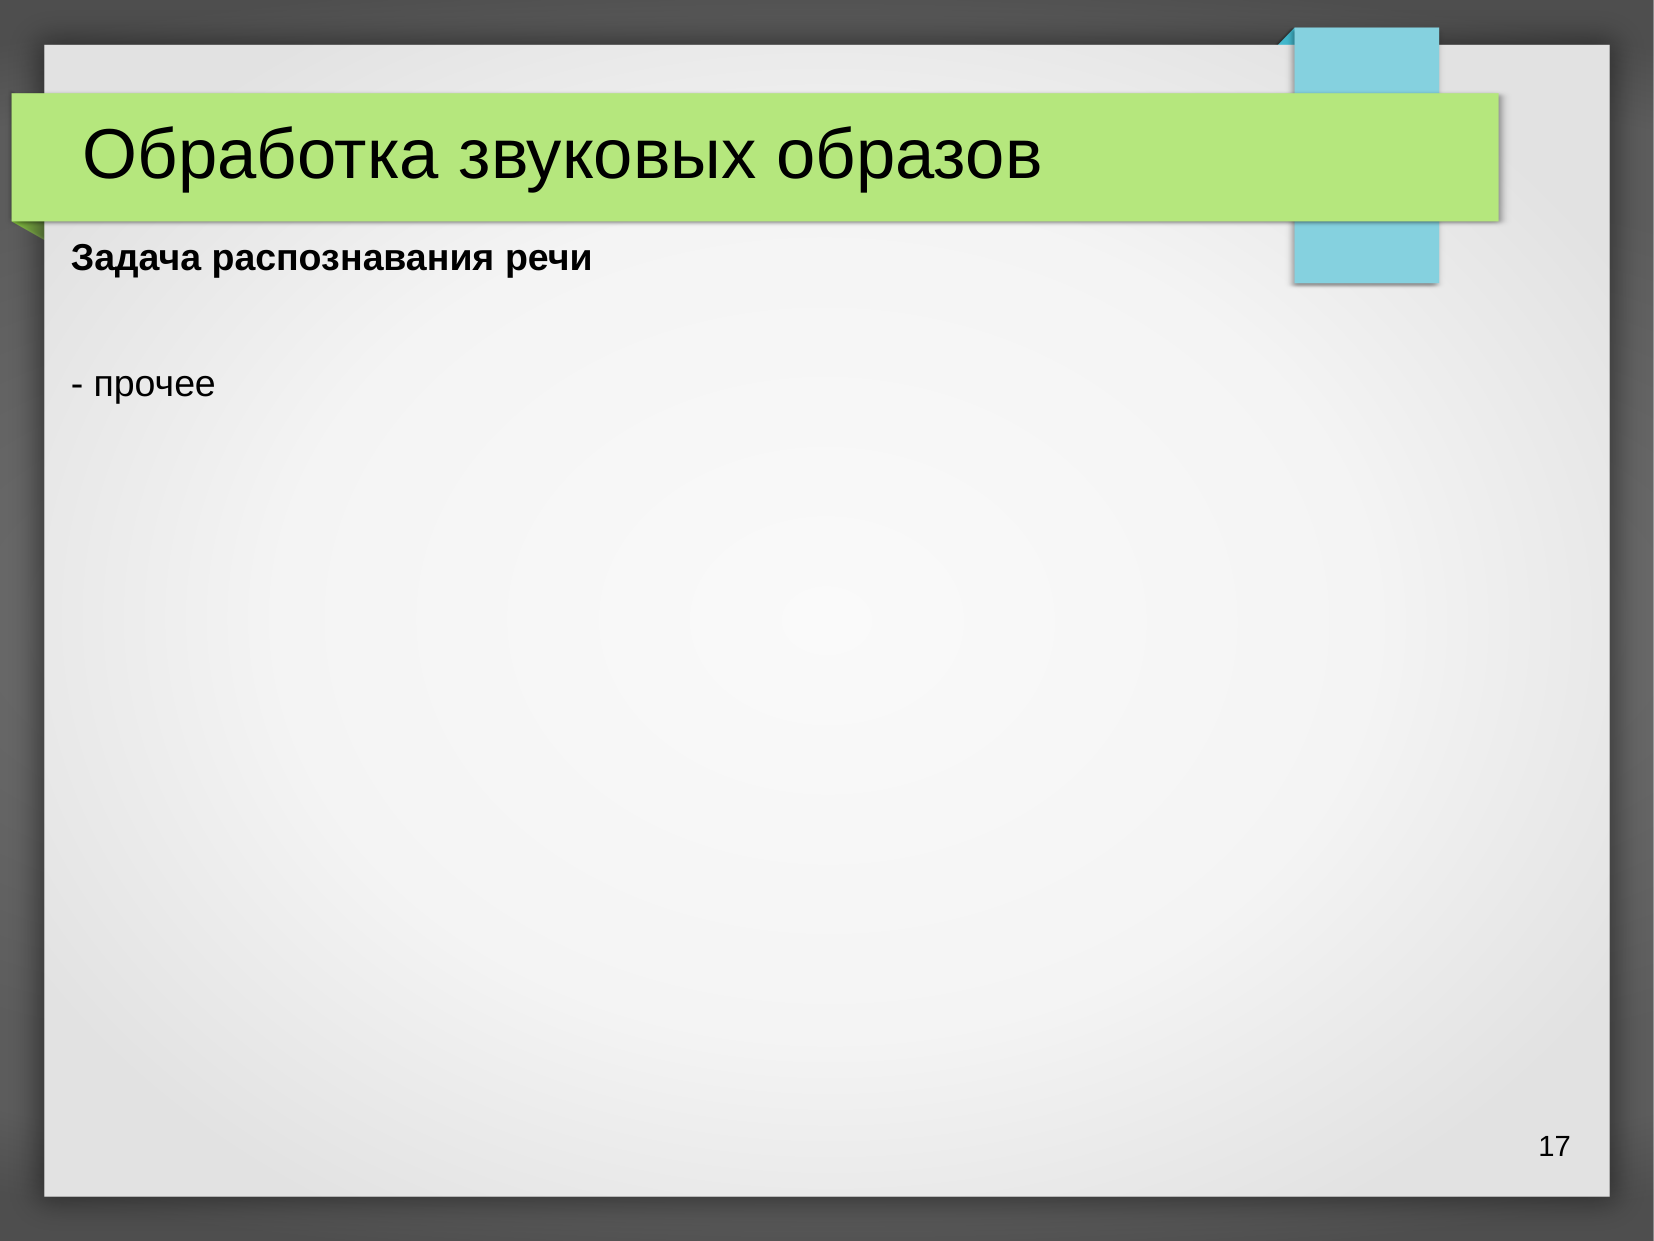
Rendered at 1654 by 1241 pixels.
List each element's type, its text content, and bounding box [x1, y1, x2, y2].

text_box Задача распознавания речи - прочее [70, 236, 1264, 591]
picture [0, 0, 1654, 1241]
title Обработка звуковых образов [82, 114, 1406, 194]
